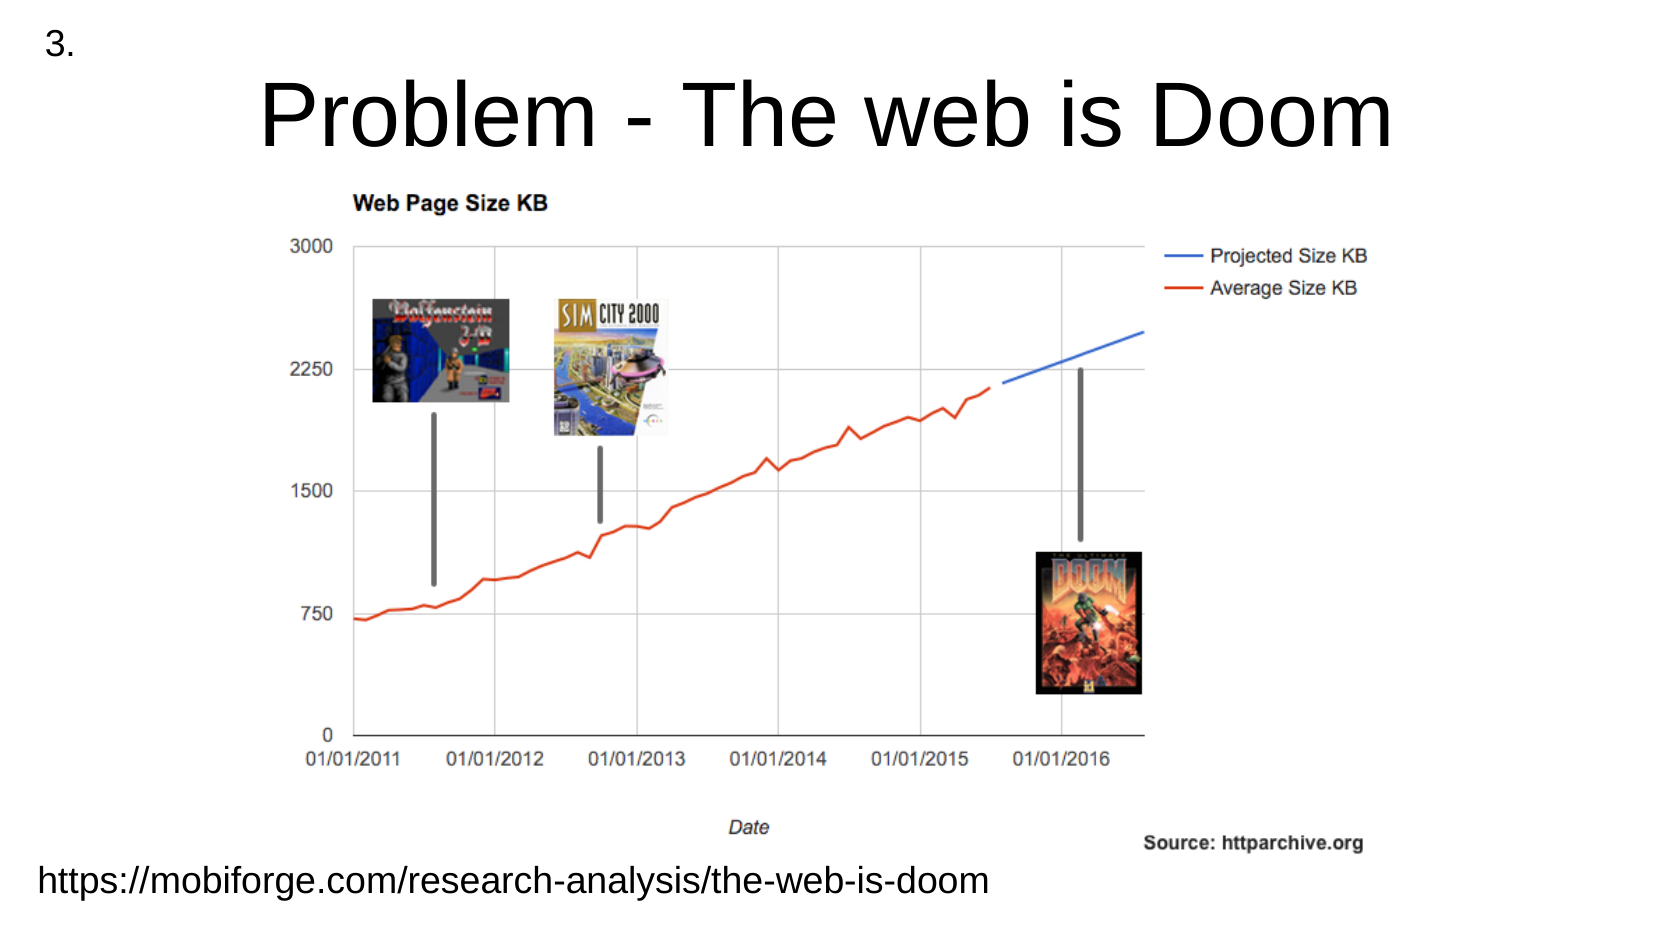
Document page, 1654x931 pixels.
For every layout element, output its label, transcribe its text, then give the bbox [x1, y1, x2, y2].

title Problem - The web is Doom [82, 37, 1571, 193]
text_box https://mobiforge.com/research-analysis/the-web-is-doom [22, 852, 1006, 910]
picture [261, 179, 1381, 865]
text_box 3. [30, 15, 92, 72]
